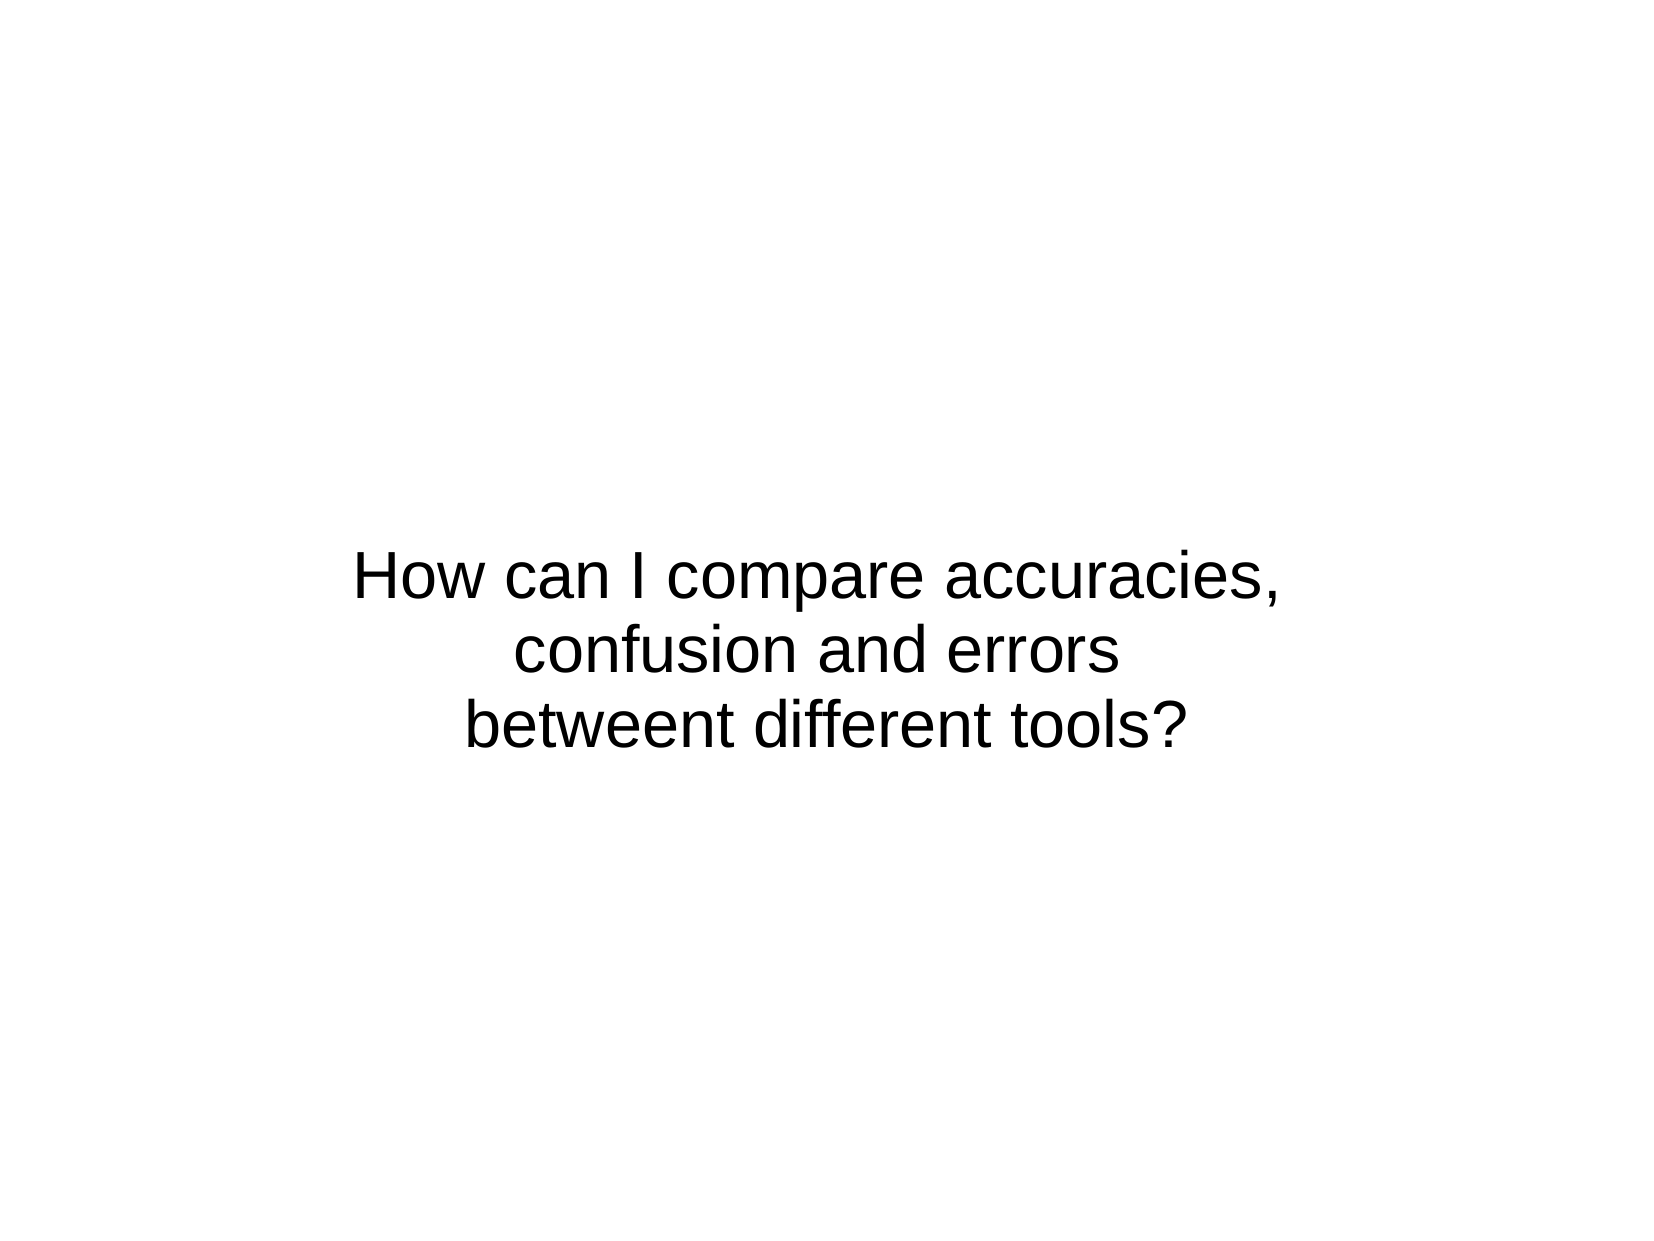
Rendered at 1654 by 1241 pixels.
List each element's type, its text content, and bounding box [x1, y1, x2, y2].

subtitle How can I compare accuracies, confusion and errors betweent different tools? [82, 290, 1571, 1010]
